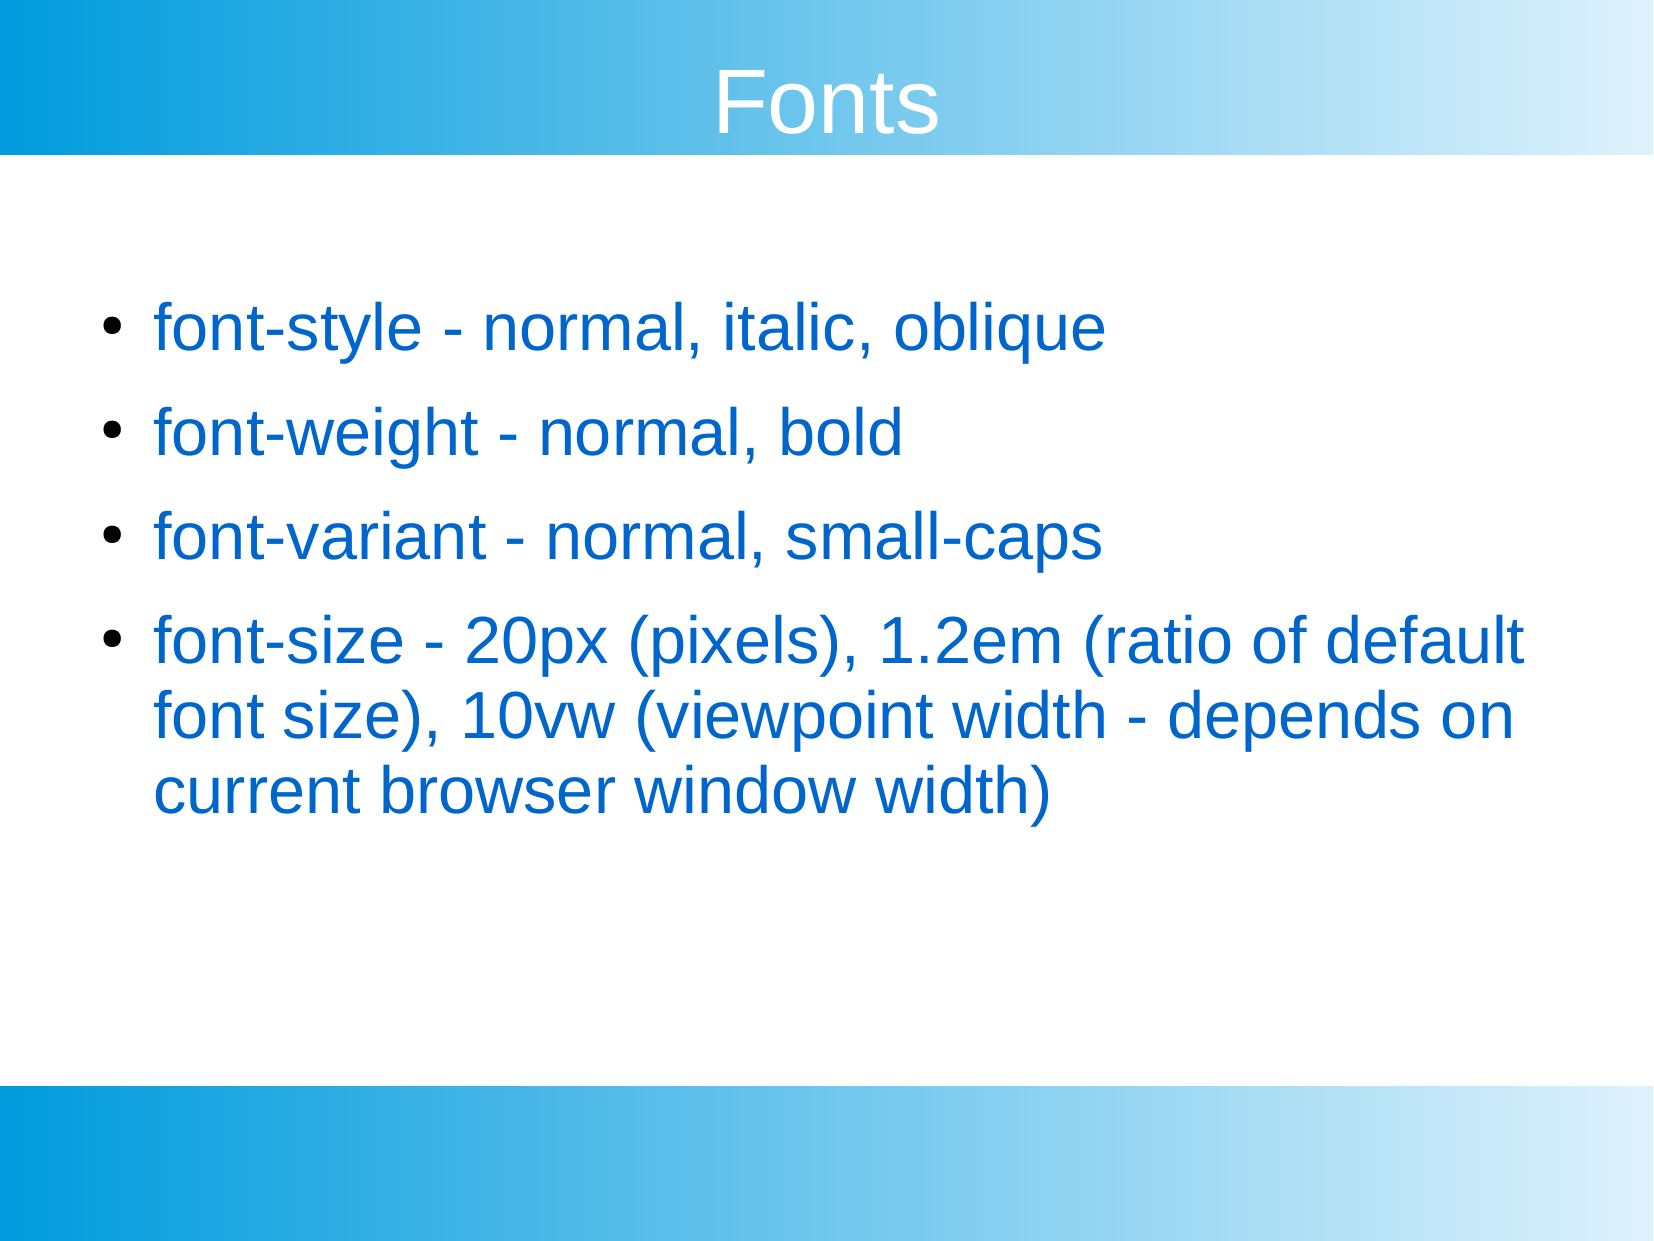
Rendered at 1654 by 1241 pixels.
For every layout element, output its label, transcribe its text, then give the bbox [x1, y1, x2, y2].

title Fonts [82, 49, 1571, 155]
list font-style - normal, italic, oblique font-weight - normal, bold font-variant - normal, small-caps font-size - 20px (pixels), 1.2em (ratio of default font size), 10vw (viewpoint width - depends on current browser window width) [82, 290, 1571, 1010]
